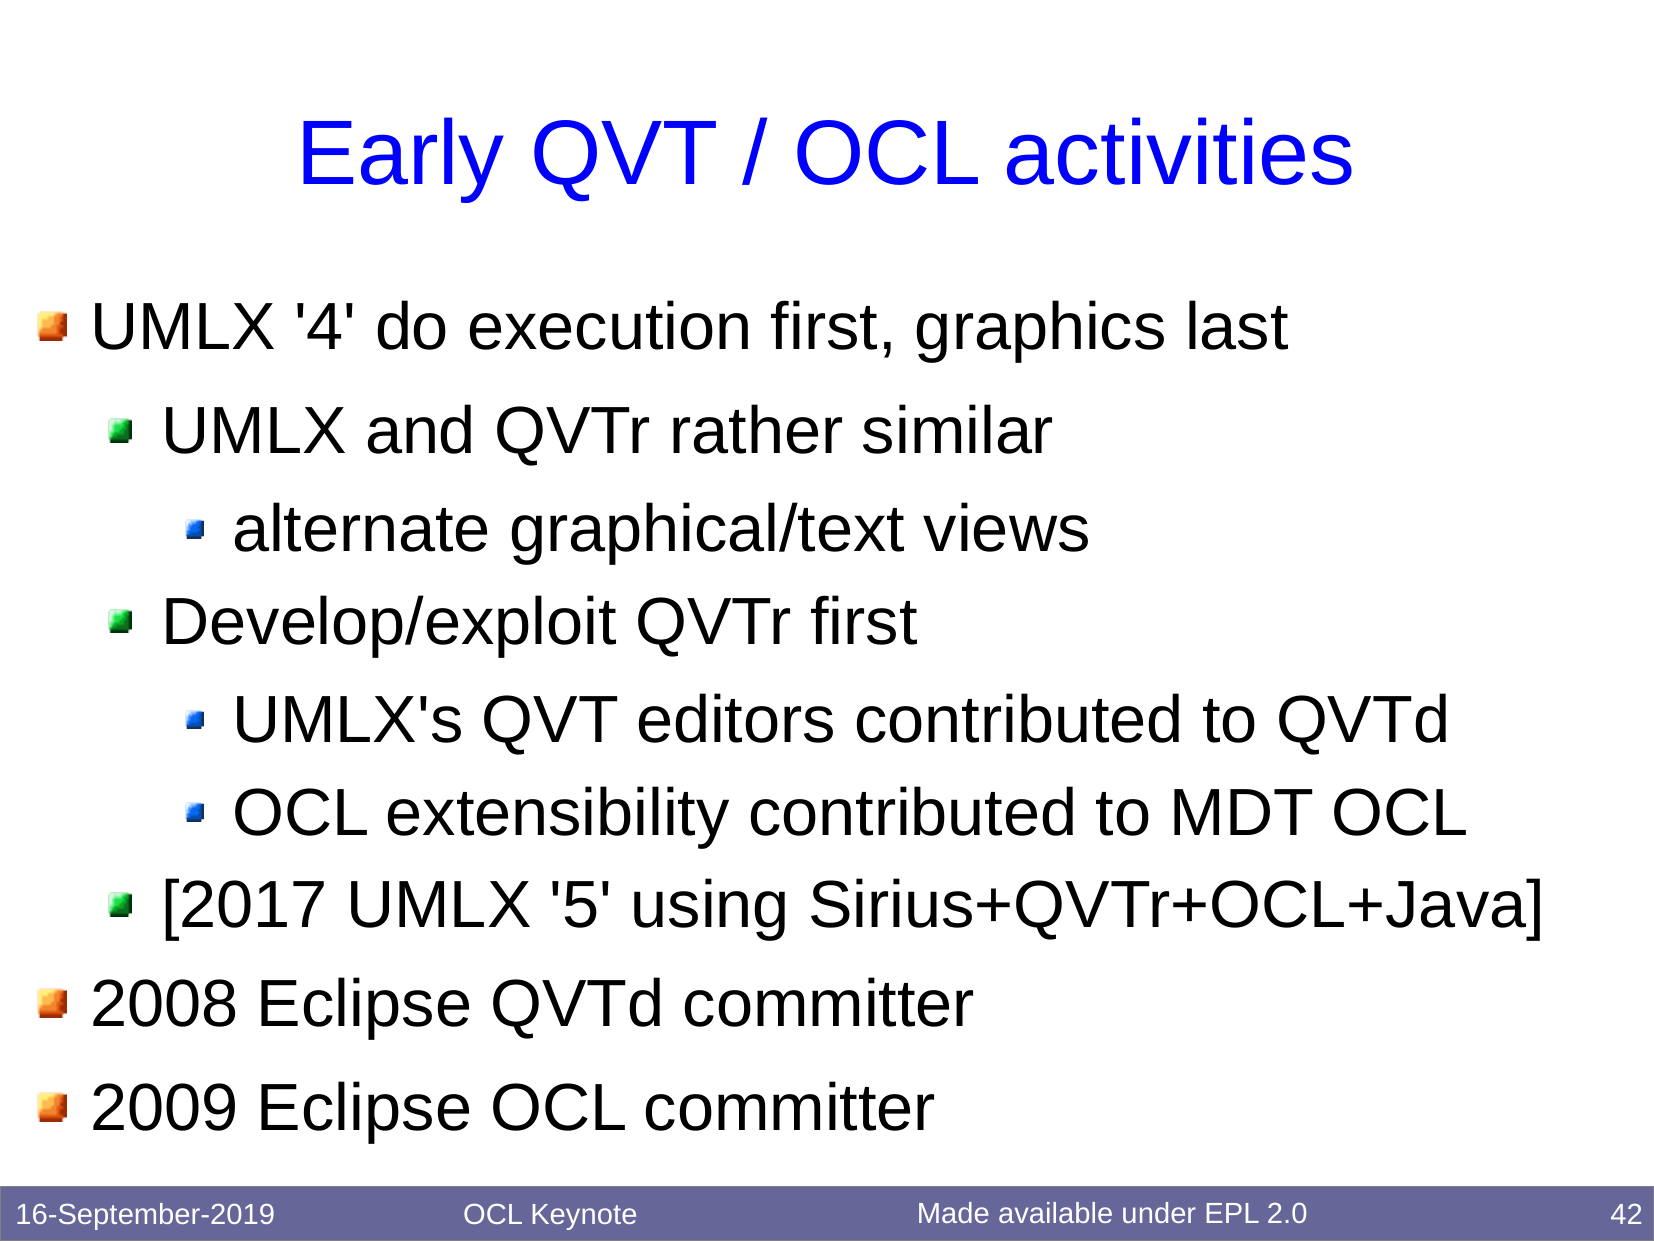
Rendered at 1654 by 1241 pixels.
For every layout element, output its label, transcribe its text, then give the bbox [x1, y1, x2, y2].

title Early QVT / OCL activities [82, 49, 1571, 257]
list UMLX '4' do execution first, graphics last UMLX and QVTr rather similar alternate graphical/text views Develop/exploit QVTr first UMLX's QVT editors contributed to QVTd OCL extensibility contributed to MDT OCL [2017 UMLX '5' using Sirius+QVTr+OCL+Java] 2008 Eclipse QVTd committer 2009 Eclipse OCL committer [19, 288, 1654, 1145]
